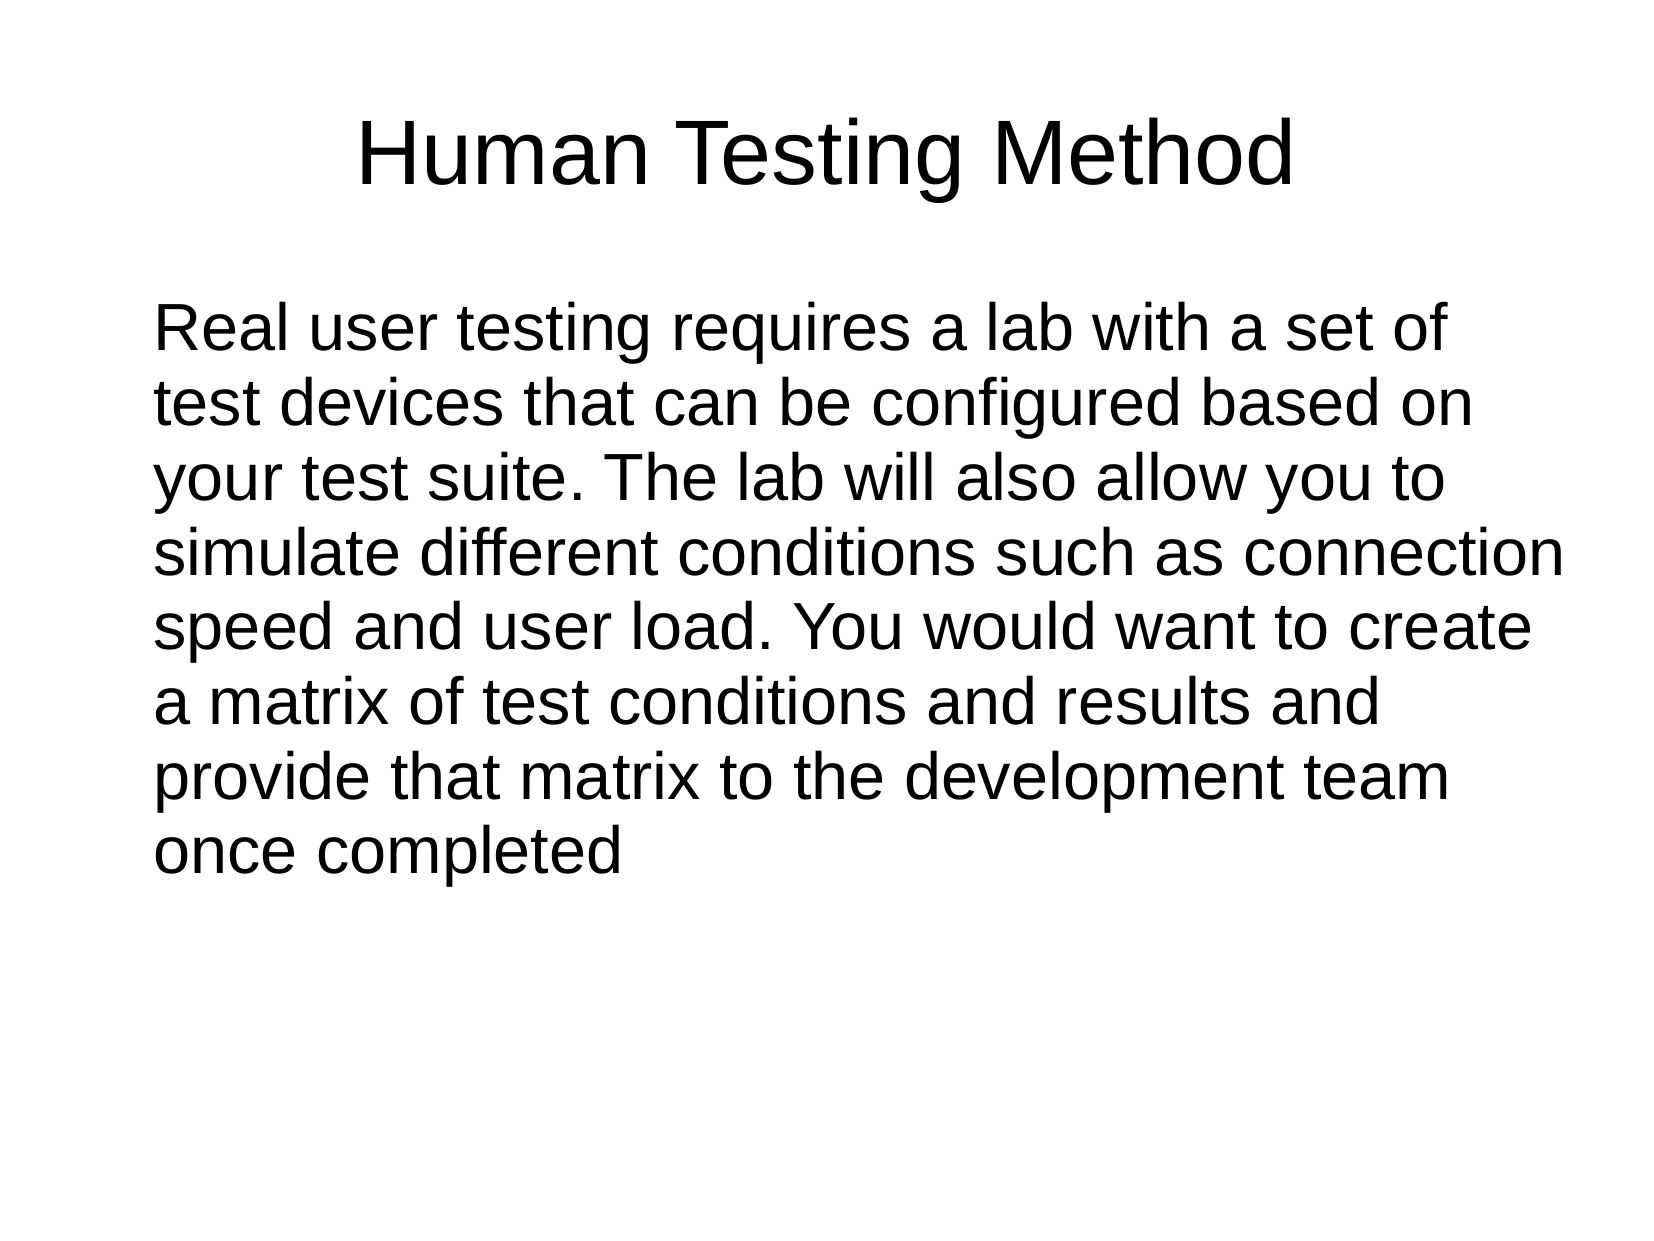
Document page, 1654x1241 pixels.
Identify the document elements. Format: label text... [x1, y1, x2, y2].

title Human Testing Method [82, 49, 1571, 257]
list Real user testing requires a lab with a set of test devices that can be configured based on your test suite. The lab will also allow you to simulate different conditions such as connection speed and user load. You would want to create a matrix of test conditions and results and provide that matrix to the development team once completed [82, 290, 1571, 1109]
